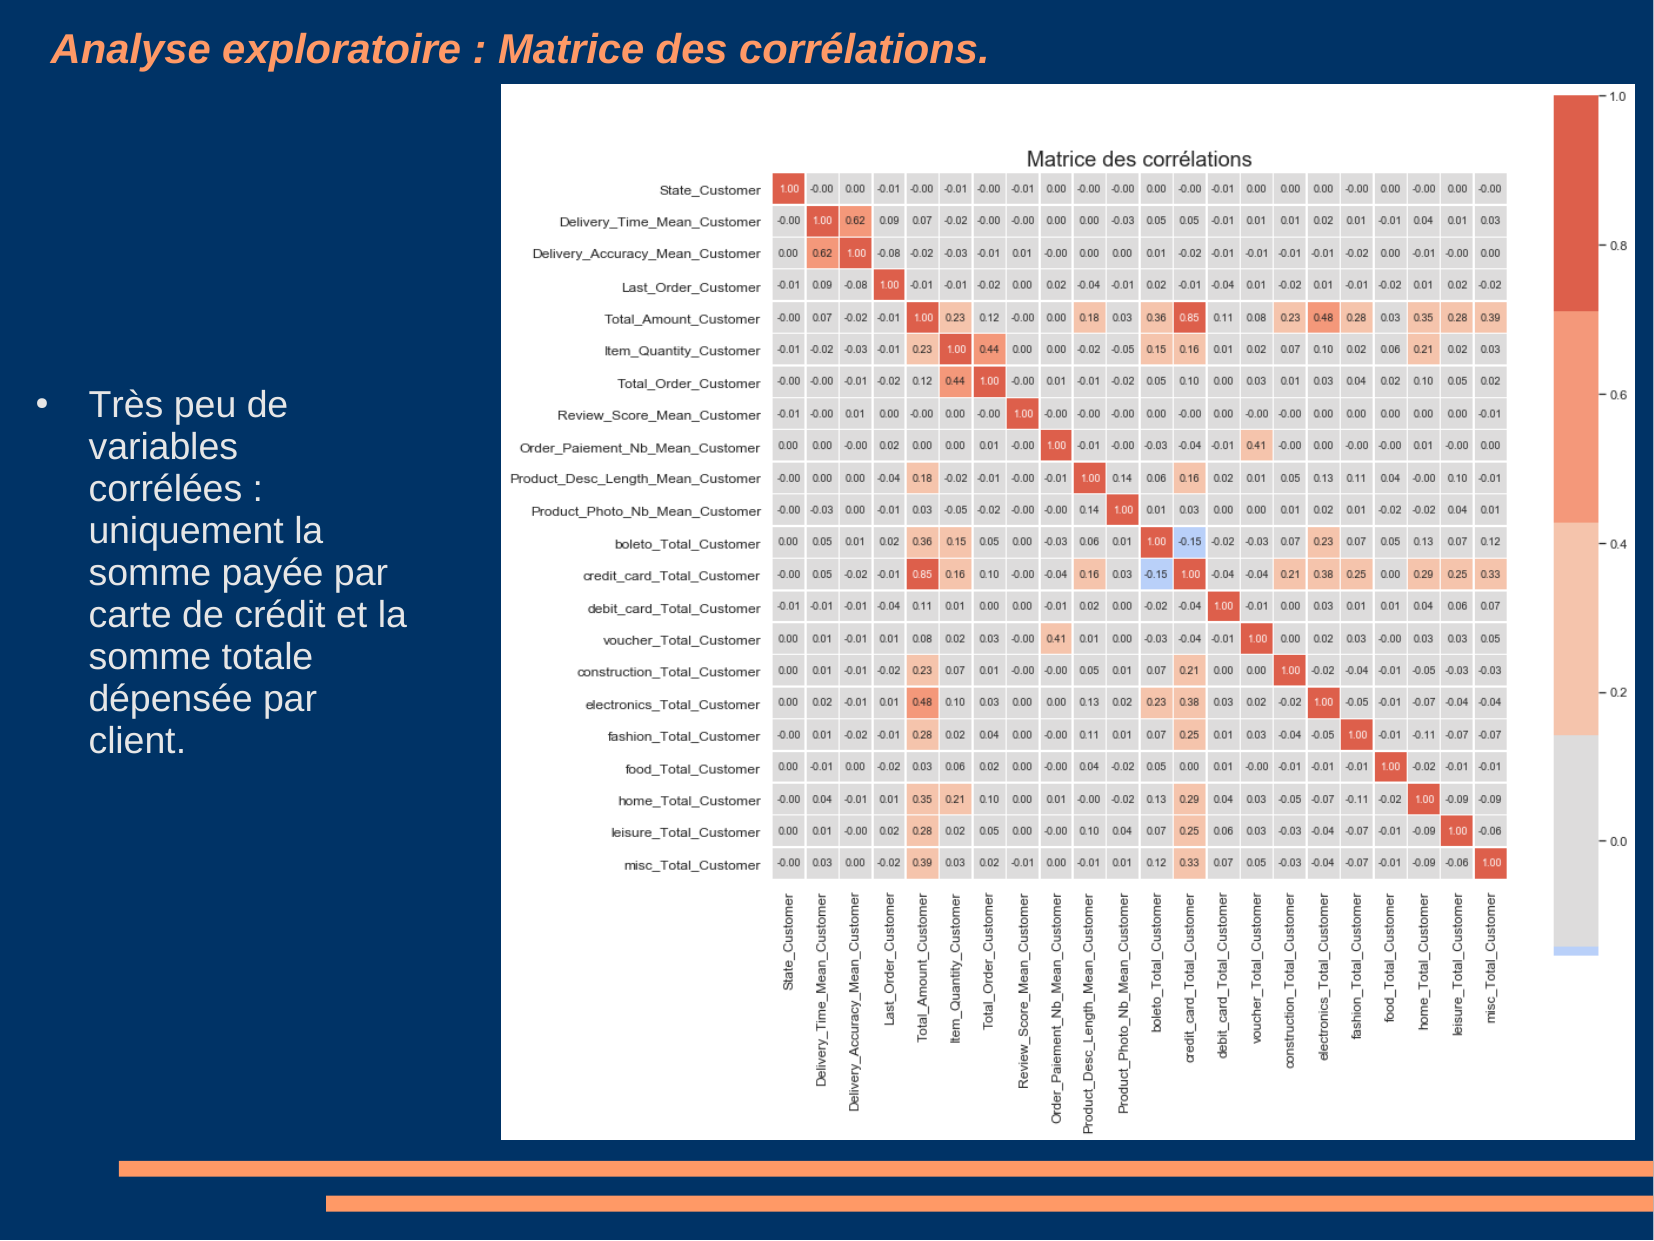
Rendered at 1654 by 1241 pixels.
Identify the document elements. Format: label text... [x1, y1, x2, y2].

picture [501, 84, 1635, 1140]
list Très peu de variables corrélées : uniquement la somme payée par carte de crédit et la somme totale dépensée par client. [17, 383, 408, 859]
title Analyse exploratoire : Matrice des corrélations. [50, 0, 1463, 124]
